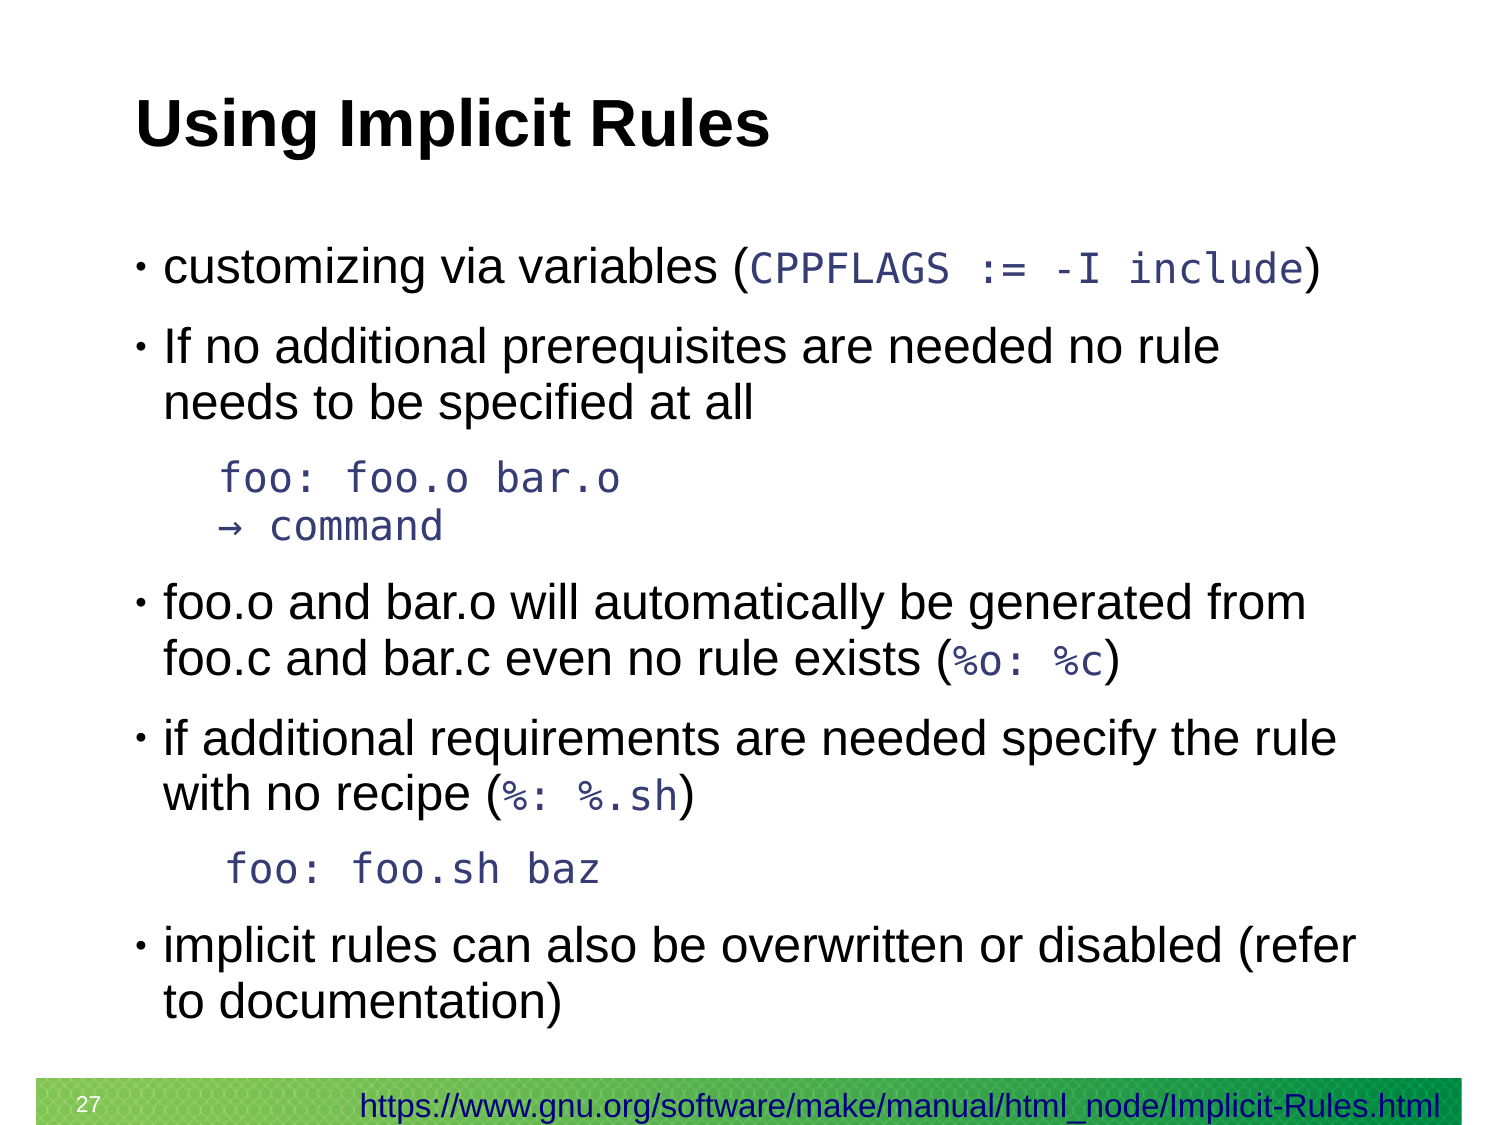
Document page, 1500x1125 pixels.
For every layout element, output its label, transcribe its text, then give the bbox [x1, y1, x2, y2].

picture [36, 1078, 1462, 1125]
title Using Implicit Rules [135, 41, 1372, 204]
list customizing via variables (CPPFLAGS := -I include) If no additional prerequisites are needed no rule needs to be specified at all foo: foo.o bar.o → command foo.o and bar.o will automatically be generated from foo.c and bar.c even no rule exists (%o: %c) if additional requirements are needed specify the rule with no recipe (%: %.sh) foo: foo.sh baz implicit rules can also be overwritten or disabled (refer to documentation) [135, 238, 1372, 982]
text_box https://www.gnu.org/software/make/manual/html_node/Implicit-Rules.html [344, 1080, 1458, 1125]
